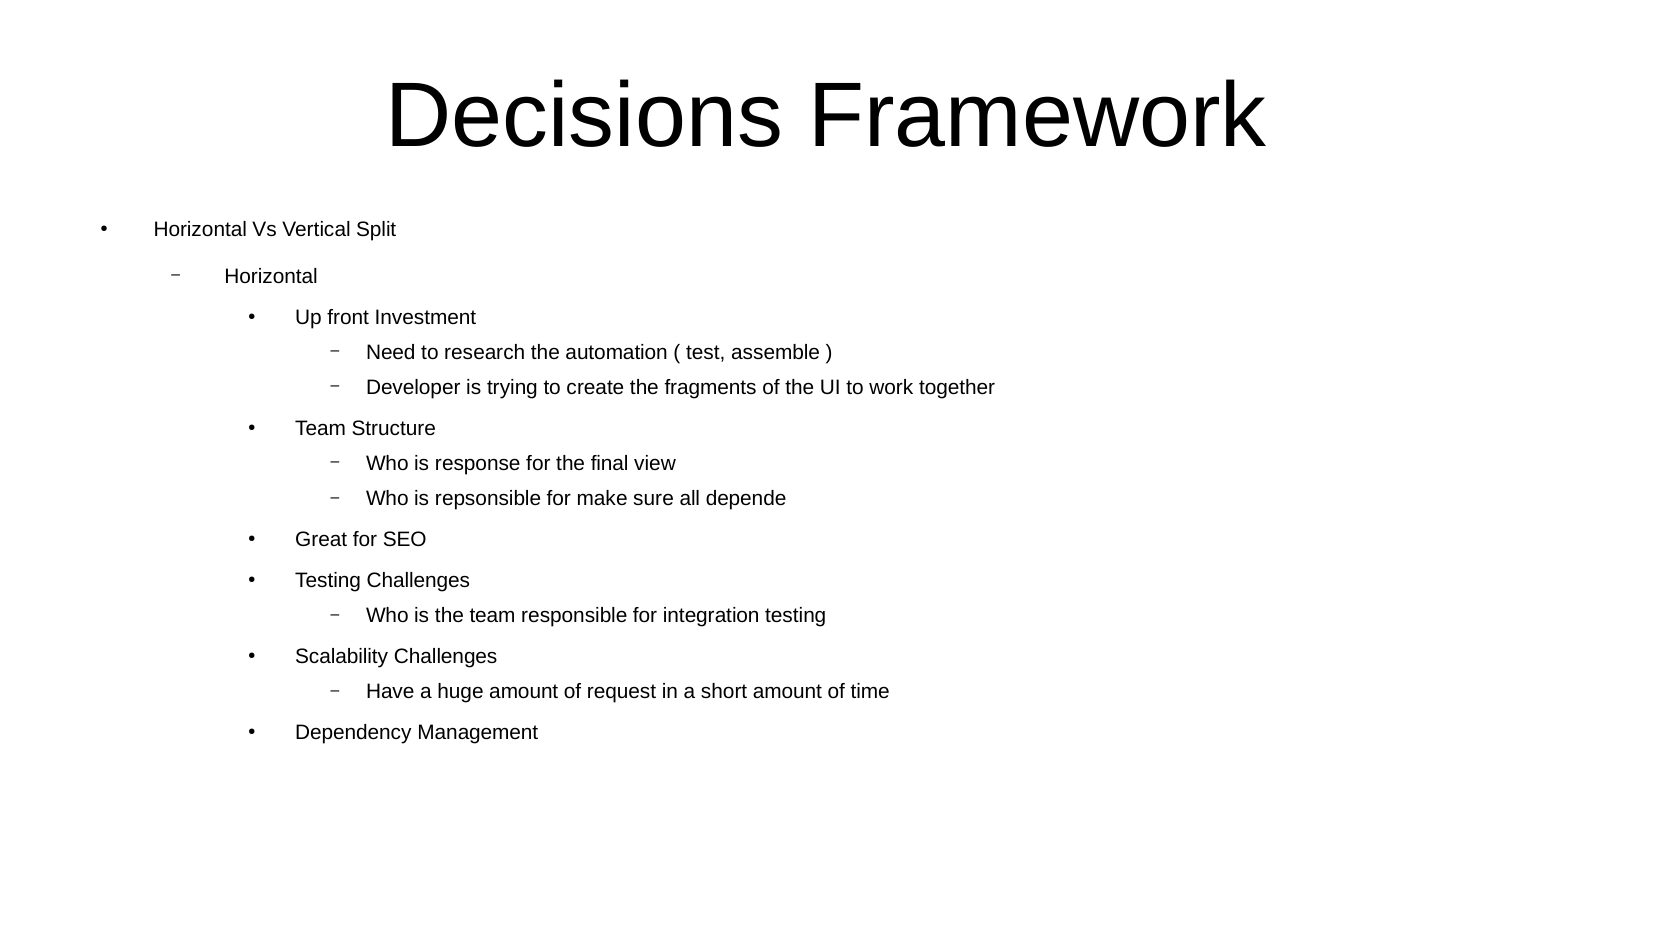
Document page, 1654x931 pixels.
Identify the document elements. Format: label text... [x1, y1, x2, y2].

title Decisions Framework [82, 37, 1571, 193]
list Horizontal Vs Vertical Split Horizontal Up front Investment Need to research the automation ( test, assemble ) Developer is trying to create the fragments of the UI to work together Team Structure Who is response for the final view Who is repsonsible for make sure all depende Great for SEO Testing Challenges Who is the team responsible for integration testing Scalability Challenges Have a huge amount of request in a short amount of time Dependency Management [82, 217, 1636, 916]
